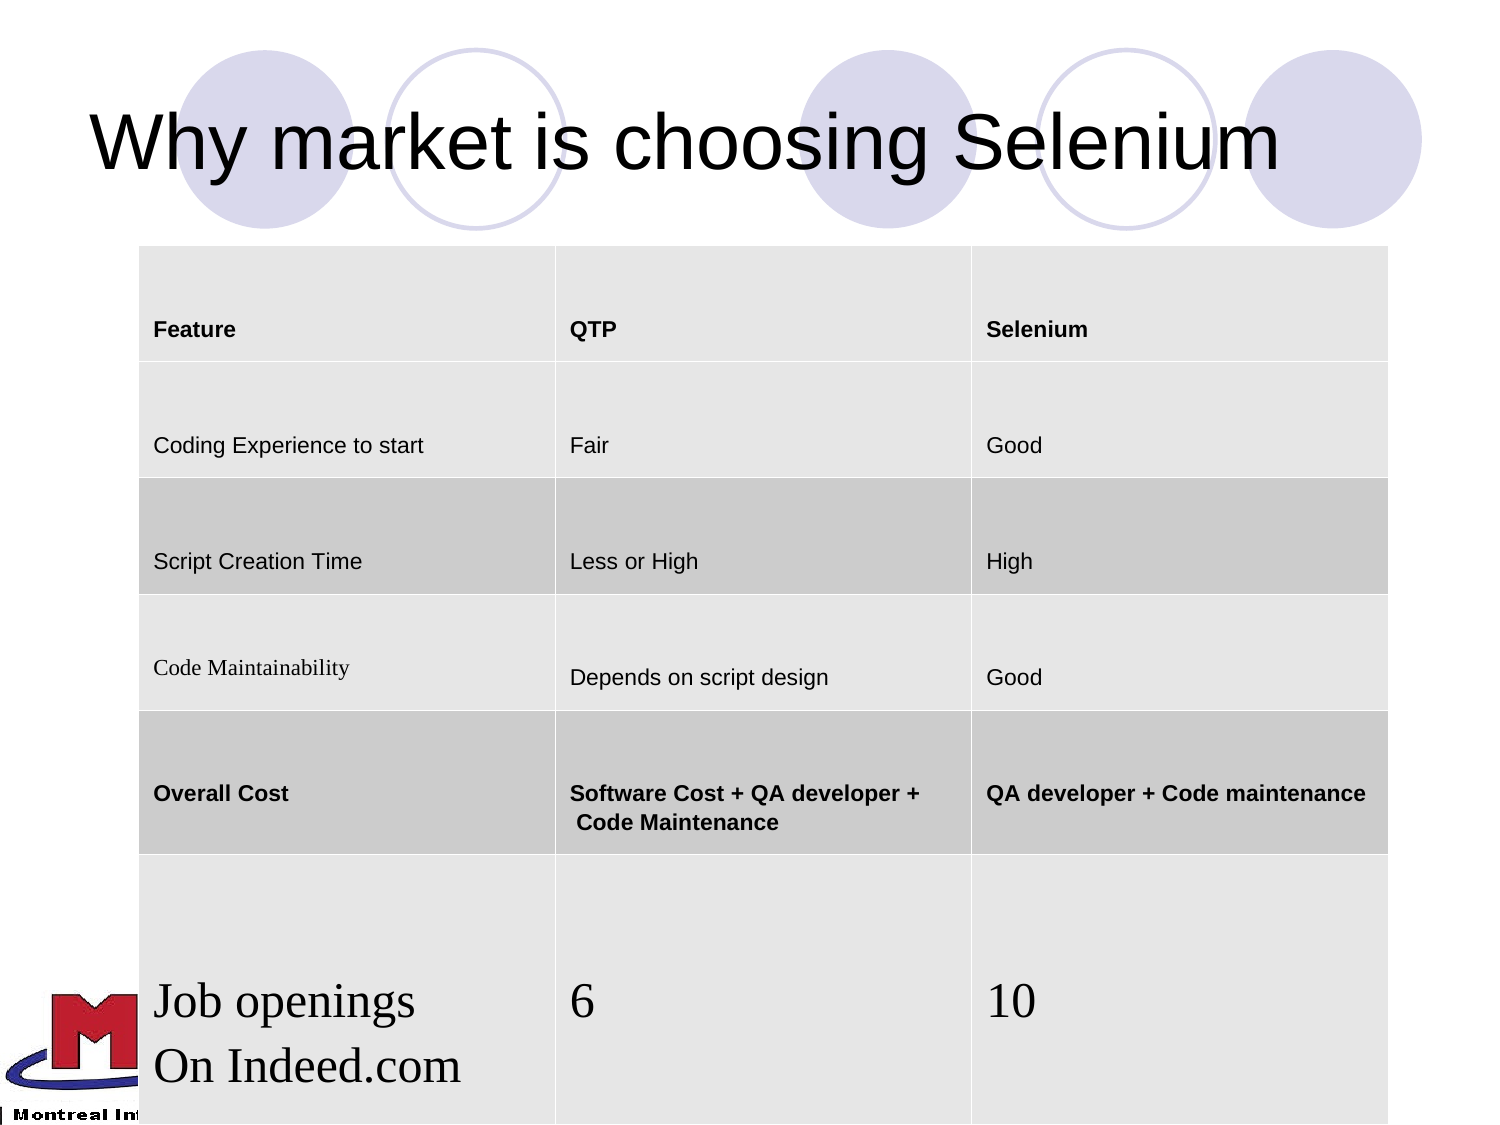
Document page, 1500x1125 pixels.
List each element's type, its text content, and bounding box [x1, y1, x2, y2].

table_cell Software Cost + QA developer + Code Maintenance [556, 711, 971, 854]
table_cell 10 [972, 855, 1388, 1124]
title Why market is choosing Selenium [75, 45, 1423, 231]
picture [0, 990, 138, 1125]
table_cell Depends on script design [556, 595, 971, 710]
table_header QTP [556, 246, 971, 361]
table_cell Script Creation Time [139, 478, 555, 594]
table_cell Overall Cost [139, 711, 555, 854]
table_cell Fair [556, 362, 971, 477]
table_cell Less or High [556, 478, 971, 594]
table_cell Coding Experience to start [139, 362, 555, 477]
table_cell Code Maintainability [139, 595, 555, 710]
table_cell Job openings On Indeed.com [139, 855, 555, 1124]
table_cell Good [972, 362, 1388, 477]
table_cell QA developer + Code maintenance [972, 711, 1388, 854]
table_header Selenium [972, 246, 1388, 361]
table_header Feature [139, 246, 555, 361]
table_cell 6 [556, 855, 971, 1124]
table_cell High [972, 478, 1388, 594]
table_cell Good [972, 595, 1388, 710]
